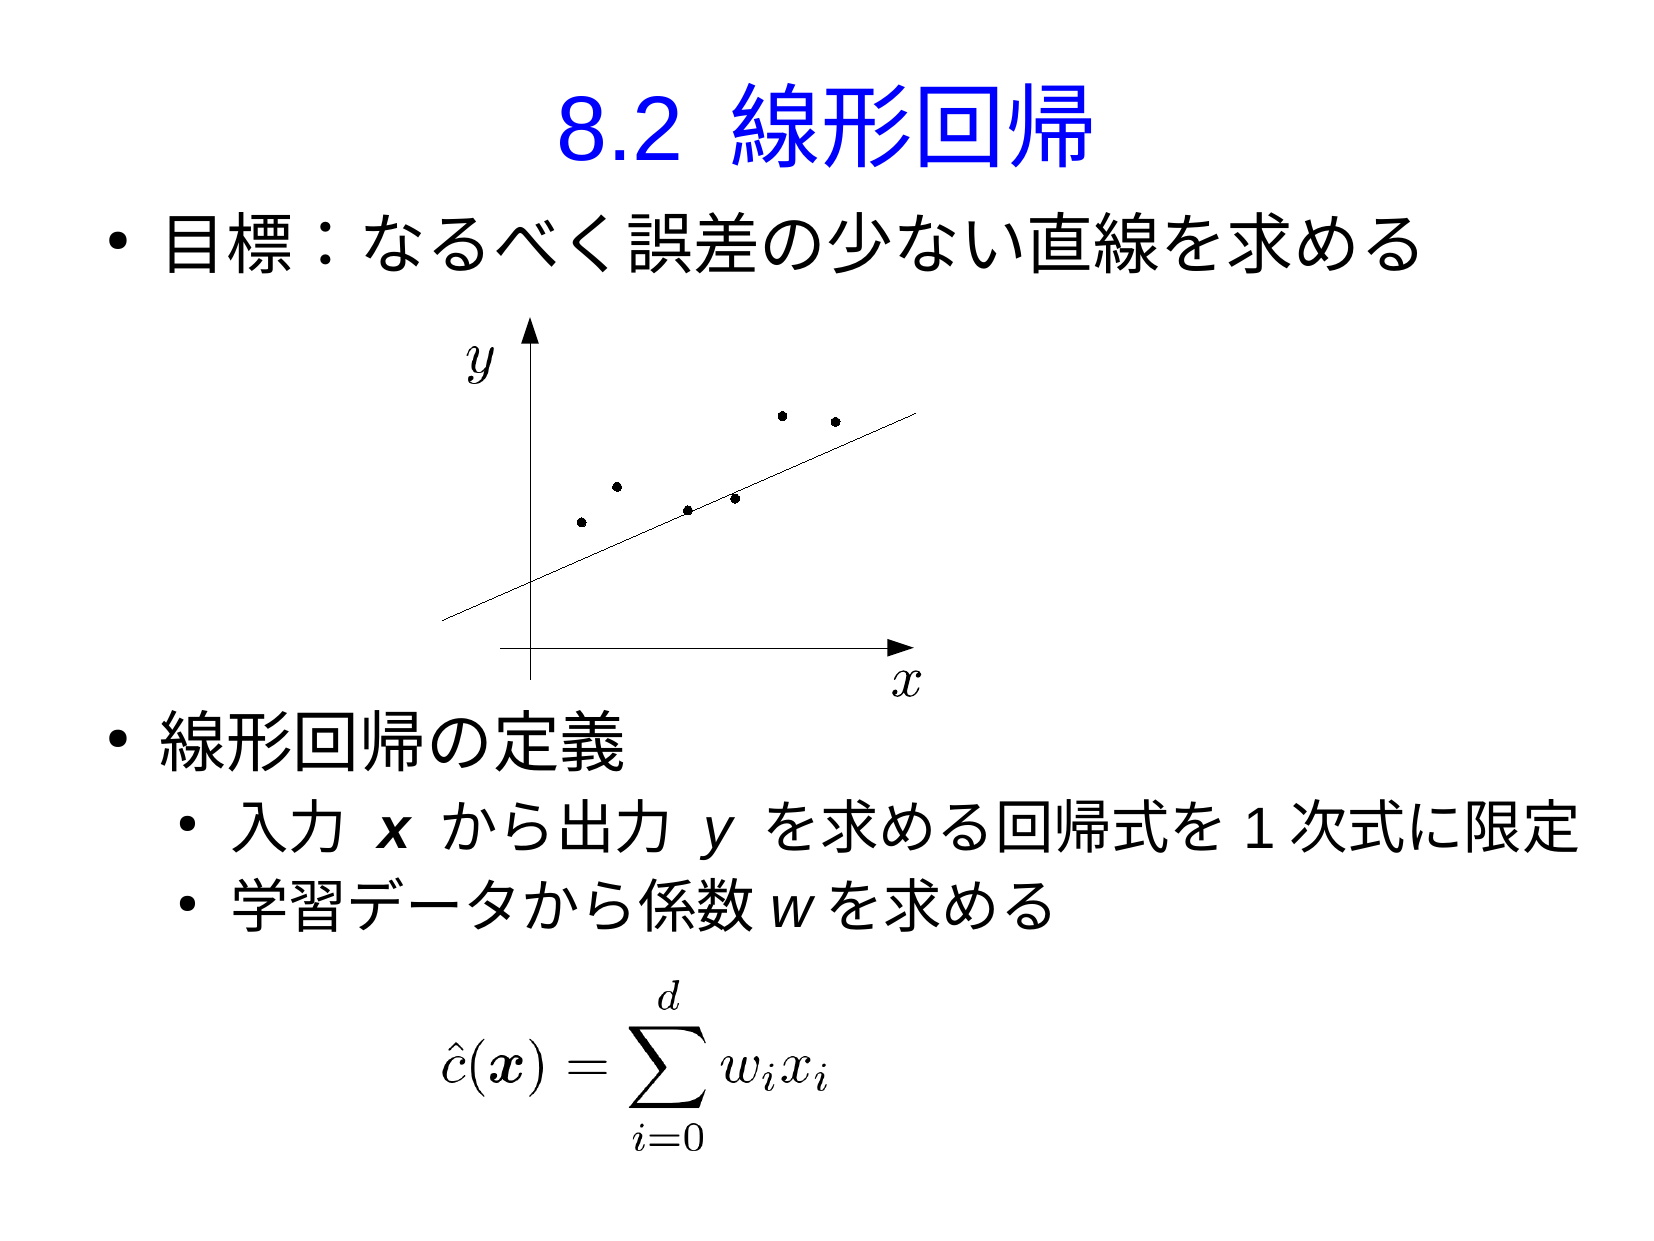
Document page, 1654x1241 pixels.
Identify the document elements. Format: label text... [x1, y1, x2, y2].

text_box [778, 411, 787, 421]
picture [442, 980, 827, 1151]
text_box [831, 417, 841, 427]
text_box [683, 505, 693, 515]
title 8.2 線形回帰 [82, 41, 1571, 210]
picture [466, 346, 494, 384]
text_box [577, 517, 587, 527]
text_box [730, 494, 740, 504]
text_box [612, 482, 622, 492]
picture [892, 670, 922, 697]
list 目標：なるべく誤差の少ない直線を求める 線形回帰の定義 入力 x から出力 y を求める回帰式を1次式に限定 学習データから係数wを求める [88, 197, 1595, 1094]
